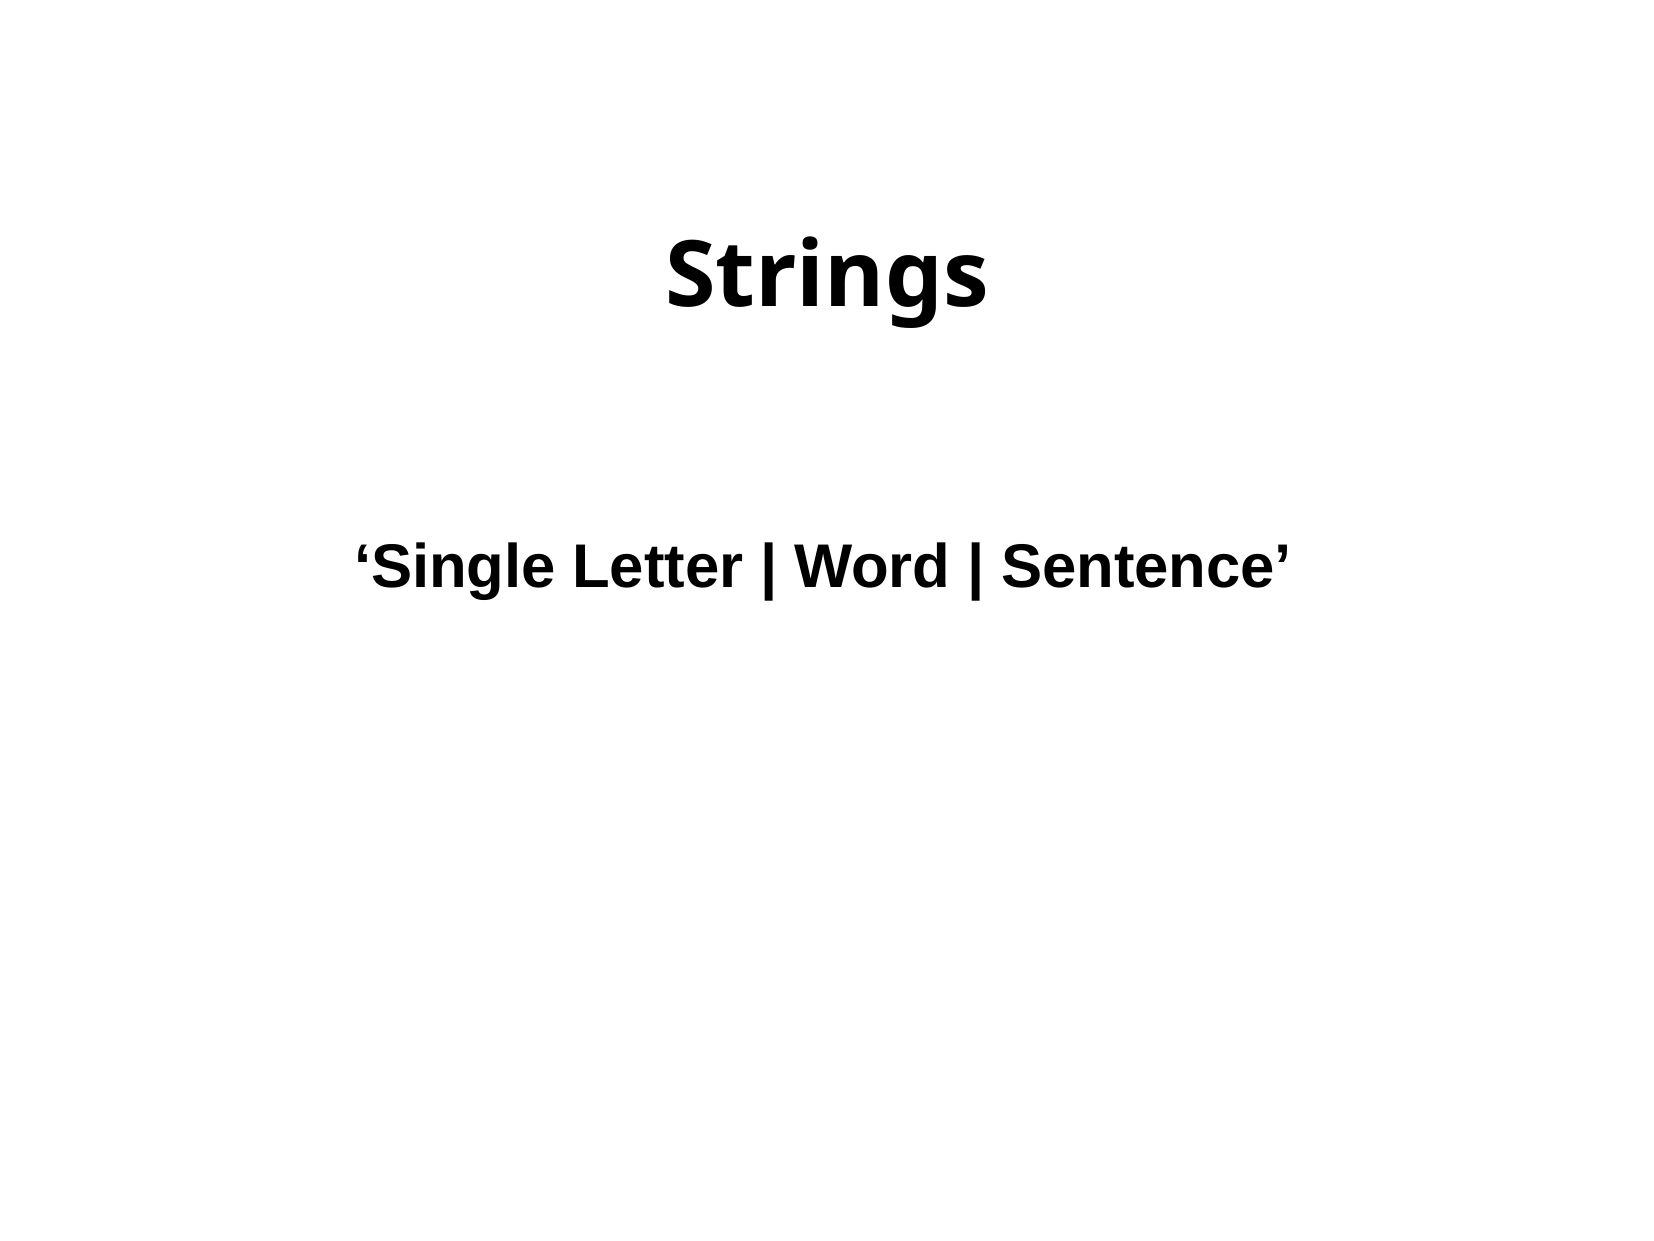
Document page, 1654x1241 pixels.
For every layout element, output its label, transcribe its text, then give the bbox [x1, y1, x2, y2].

title Strings [82, 167, 1571, 375]
list ‘Single Letter | Word | Sentence’ [354, 531, 1300, 620]
